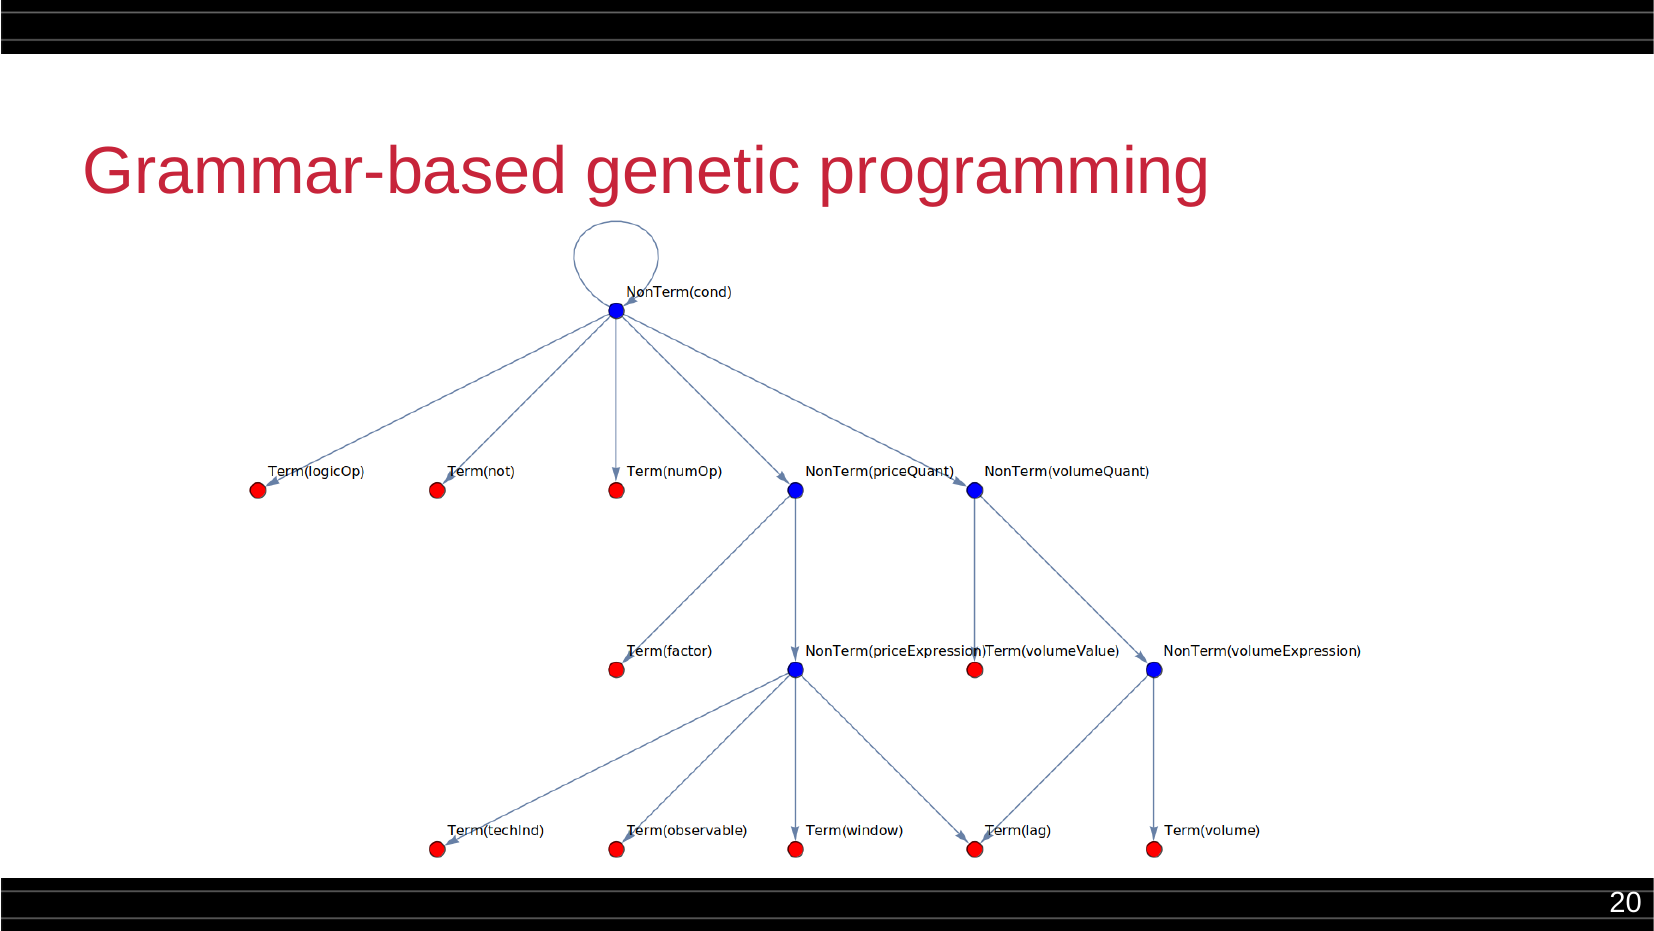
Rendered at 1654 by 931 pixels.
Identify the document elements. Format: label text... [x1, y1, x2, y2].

picture [1, 0, 1654, 54]
picture [1, 878, 1654, 931]
picture [236, 218, 1382, 870]
title Grammar-based genetic programming [82, 92, 1571, 249]
